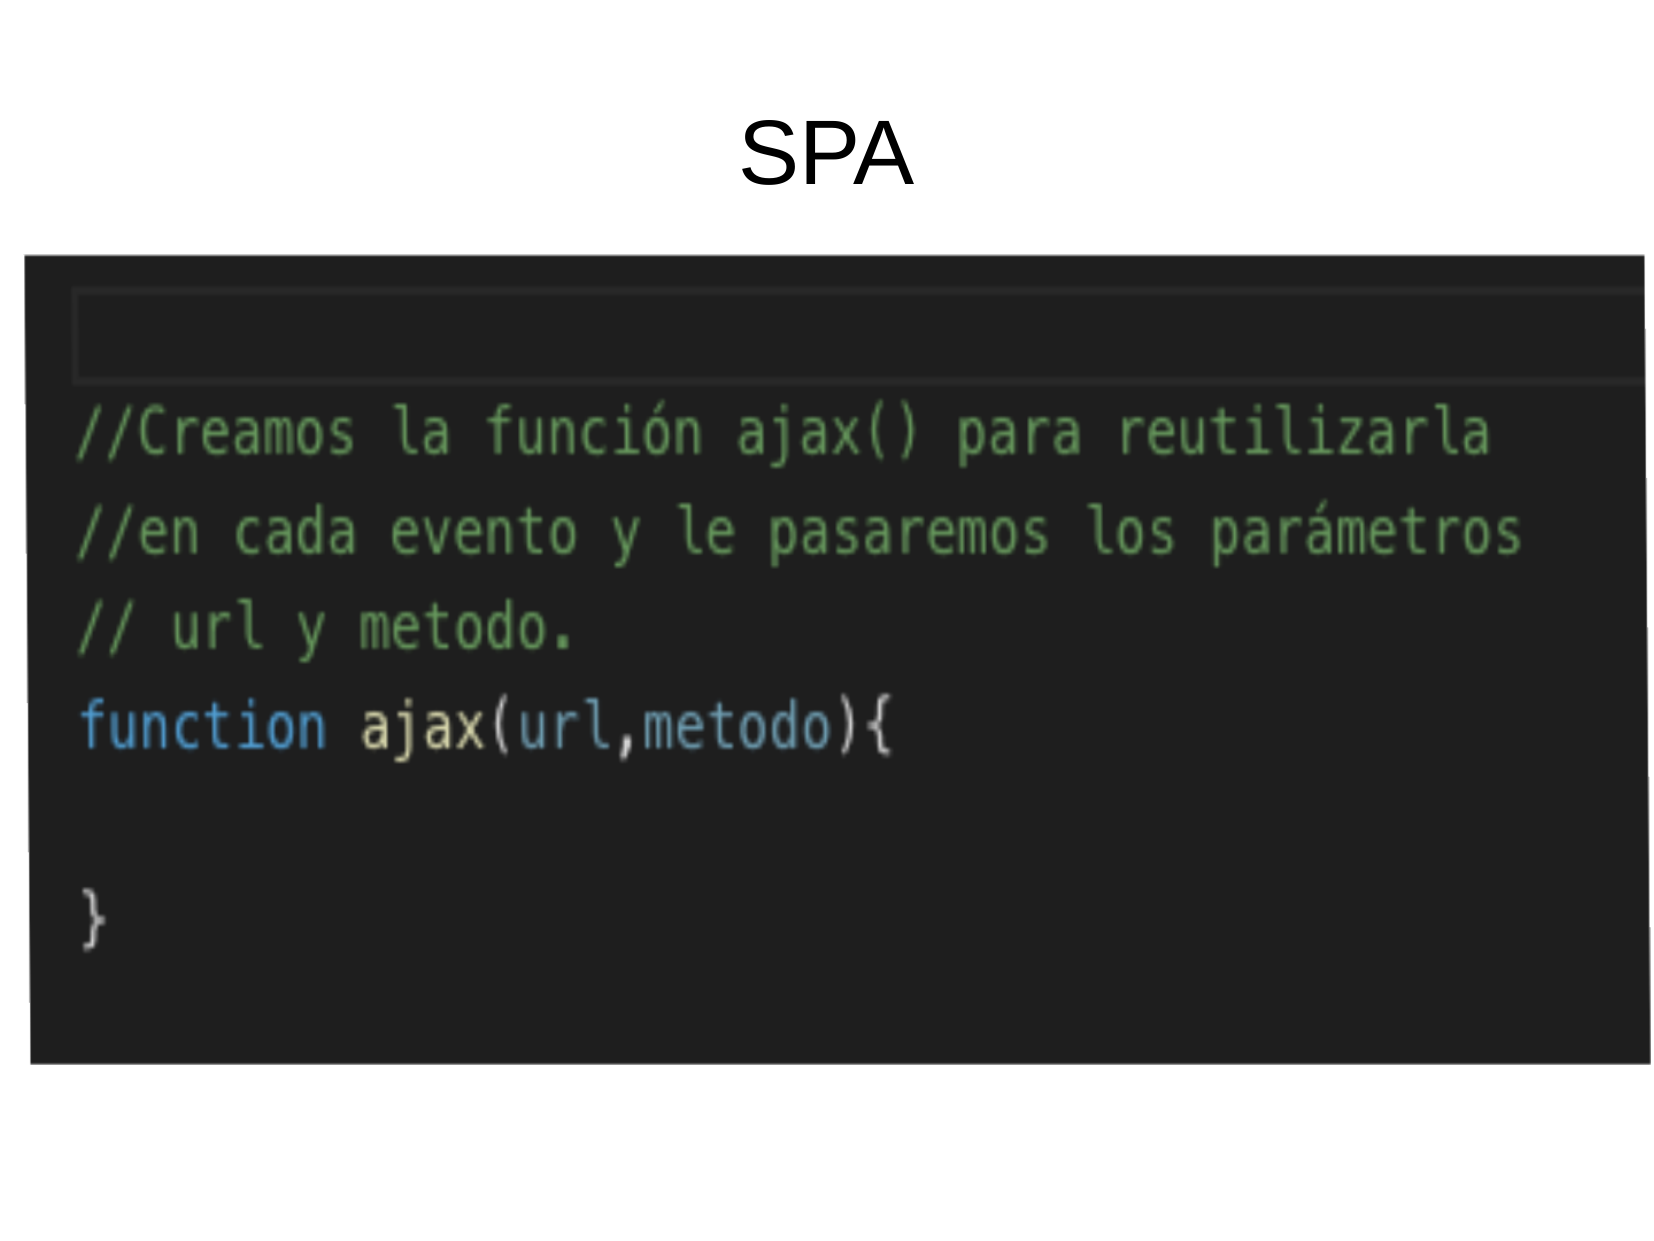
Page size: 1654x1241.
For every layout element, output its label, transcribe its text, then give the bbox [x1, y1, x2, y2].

title SPA [82, 49, 1571, 254]
picture [23, 255, 1651, 1066]
